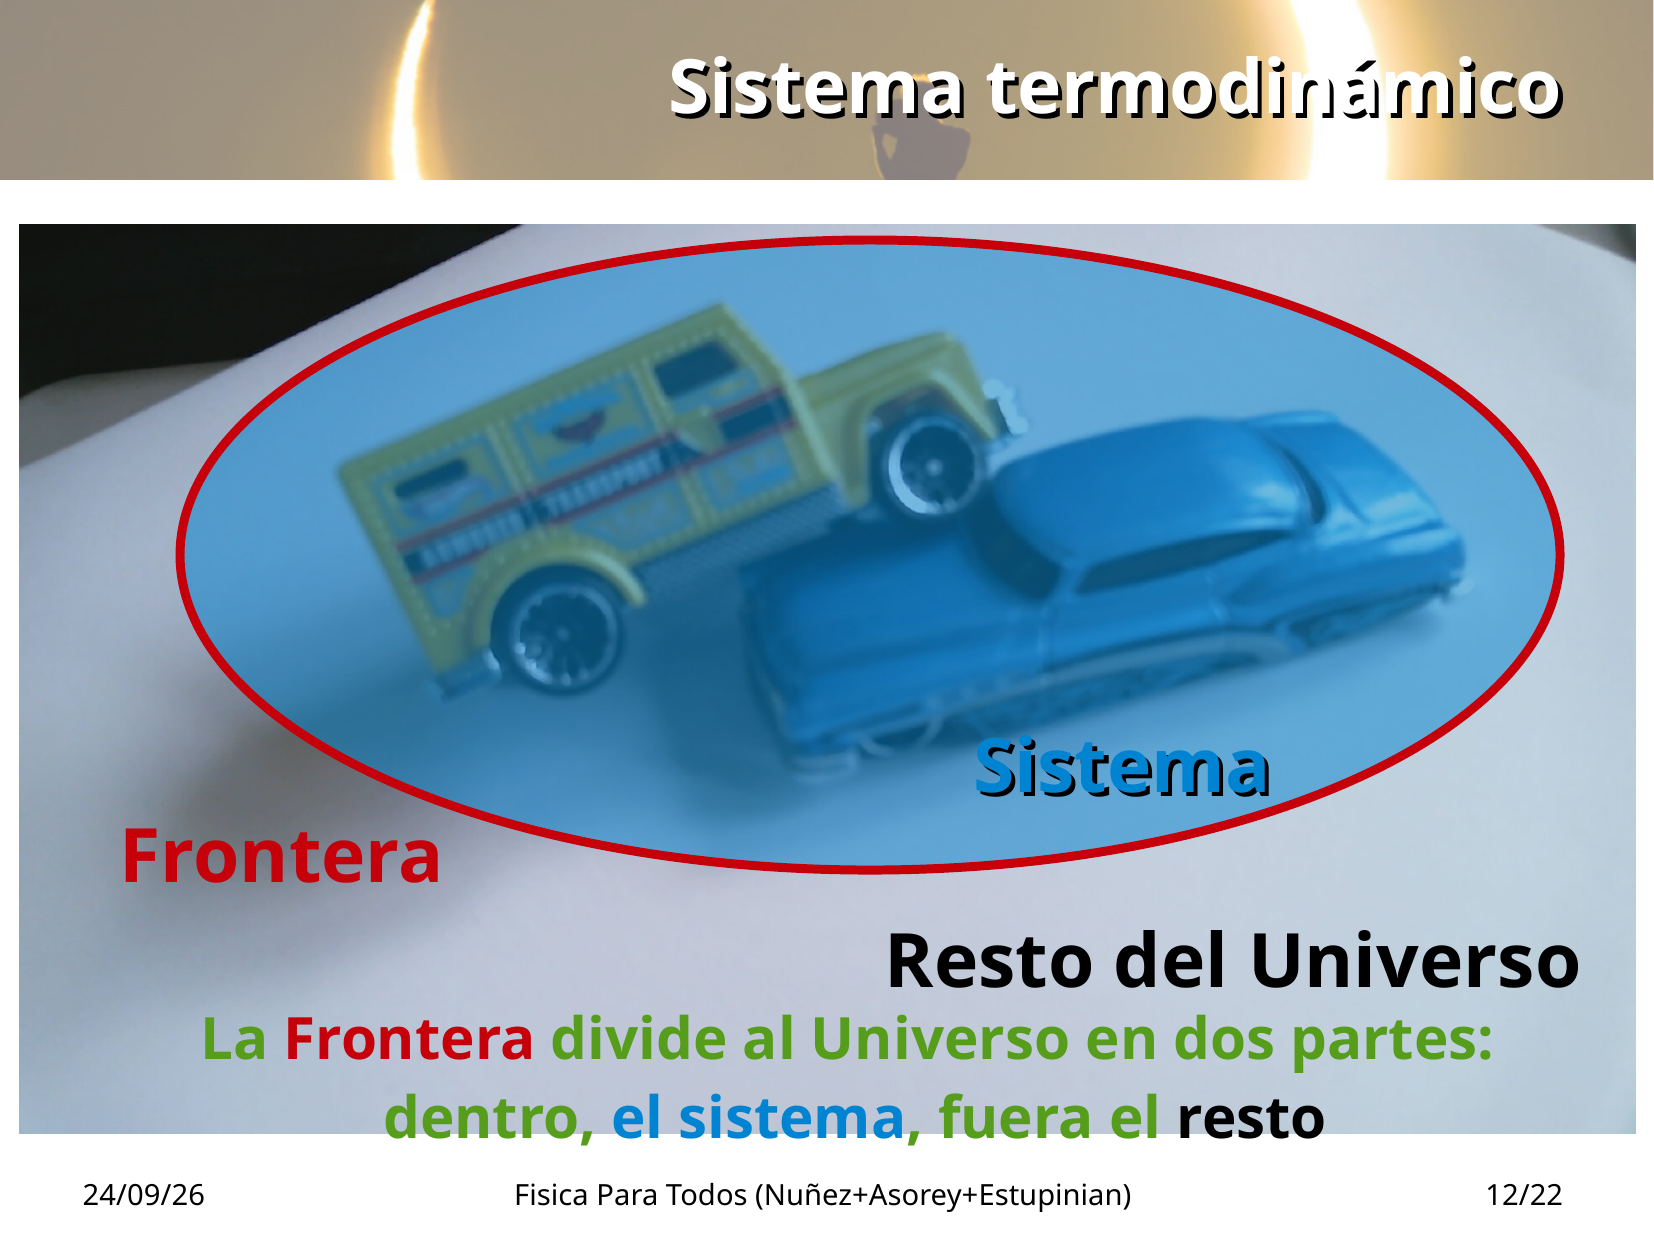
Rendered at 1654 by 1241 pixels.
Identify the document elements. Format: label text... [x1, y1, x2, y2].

text_box [180, 240, 1561, 871]
title Sistema termodinámico [75, 19, 1564, 151]
text_box Frontera [105, 795, 451, 898]
text_box La Frontera divide al Universo en dos partes: dentro, el sistema, fuera el resto [185, 990, 1486, 1141]
picture [0, 0, 1654, 180]
text_box Resto del Universo [870, 900, 1575, 1003]
picture [19, 224, 1636, 1134]
text_box Sistema [958, 705, 1276, 808]
